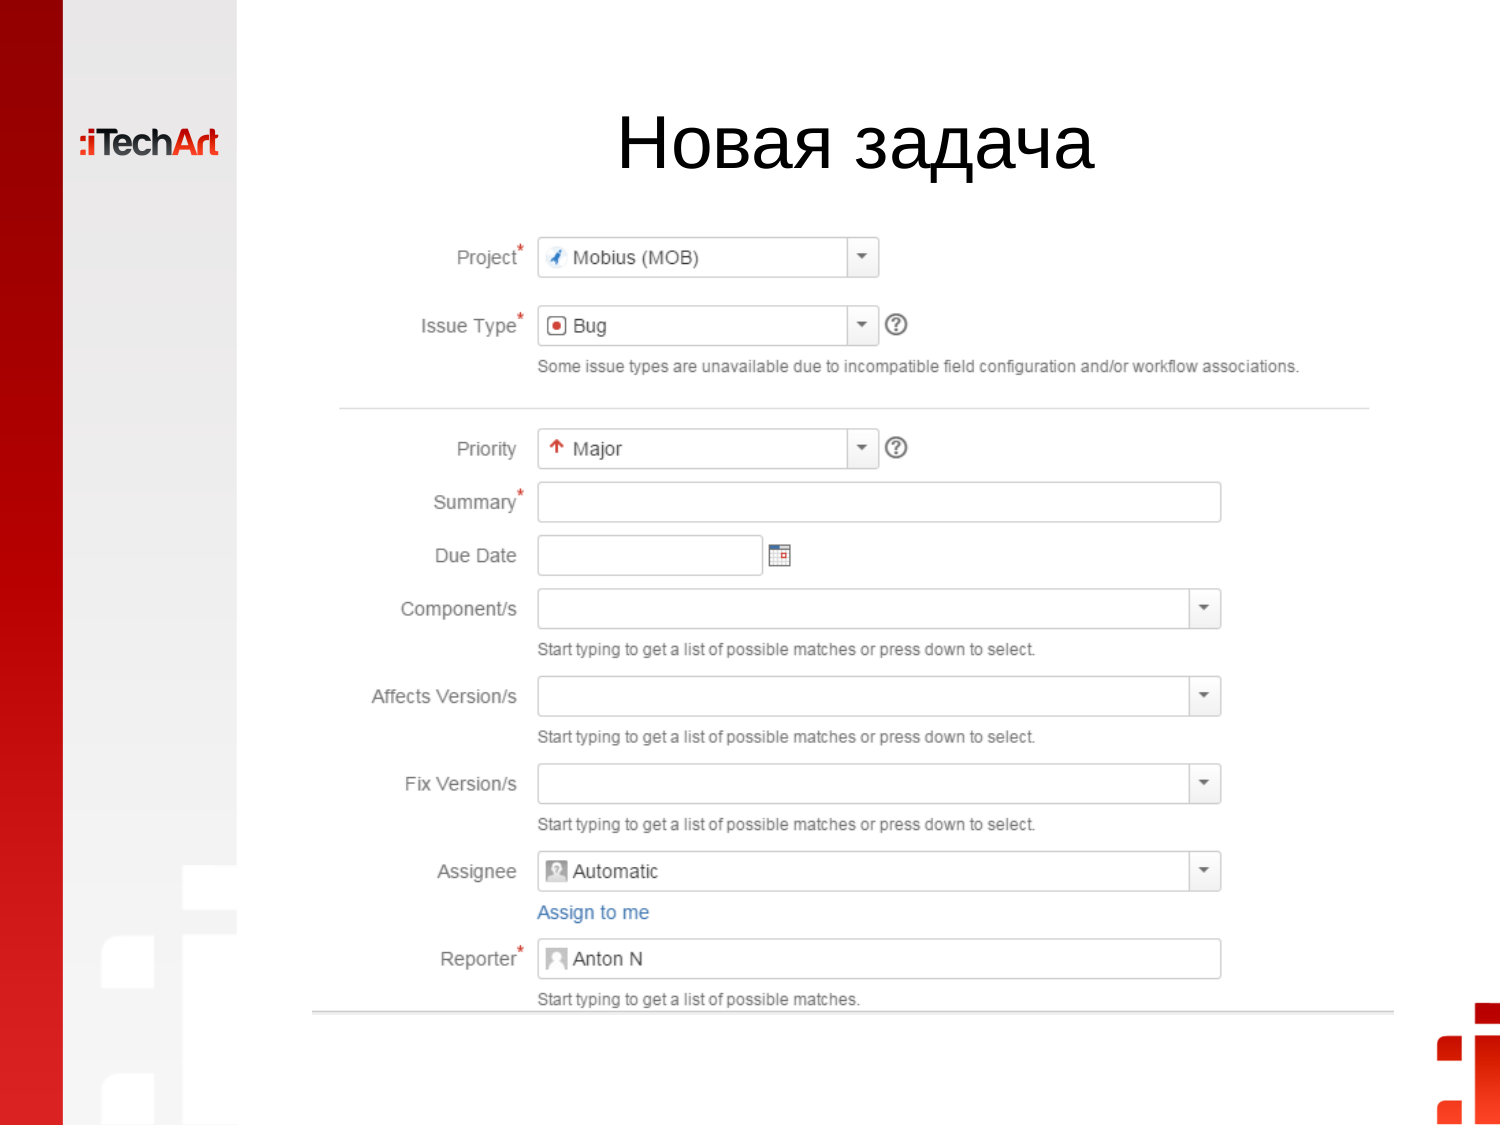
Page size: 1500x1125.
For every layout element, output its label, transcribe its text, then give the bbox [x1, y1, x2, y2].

picture [0, 0, 1500, 1125]
title Новая задача [262, 45, 1450, 233]
